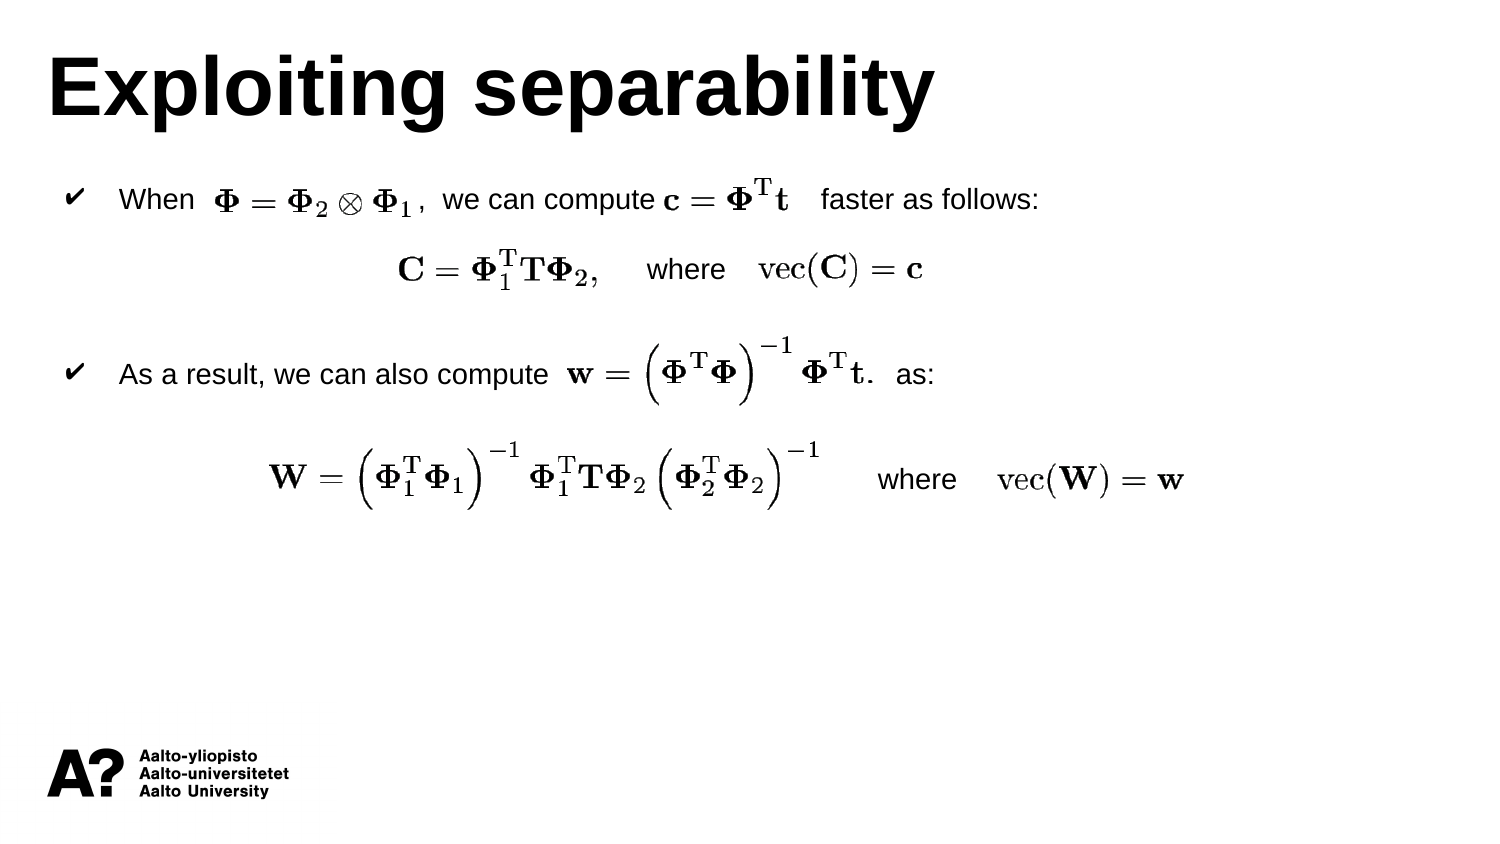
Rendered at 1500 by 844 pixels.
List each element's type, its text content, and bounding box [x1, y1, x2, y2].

picture [207, 177, 875, 546]
picture [752, 238, 932, 317]
list When , we can compute faster as follows: where As a result, we can also compute as: where [48, 180, 1375, 717]
picture [0, 702, 337, 844]
picture [657, 168, 796, 216]
picture [991, 451, 1192, 527]
list Exploiting separability [47, 32, 1442, 197]
